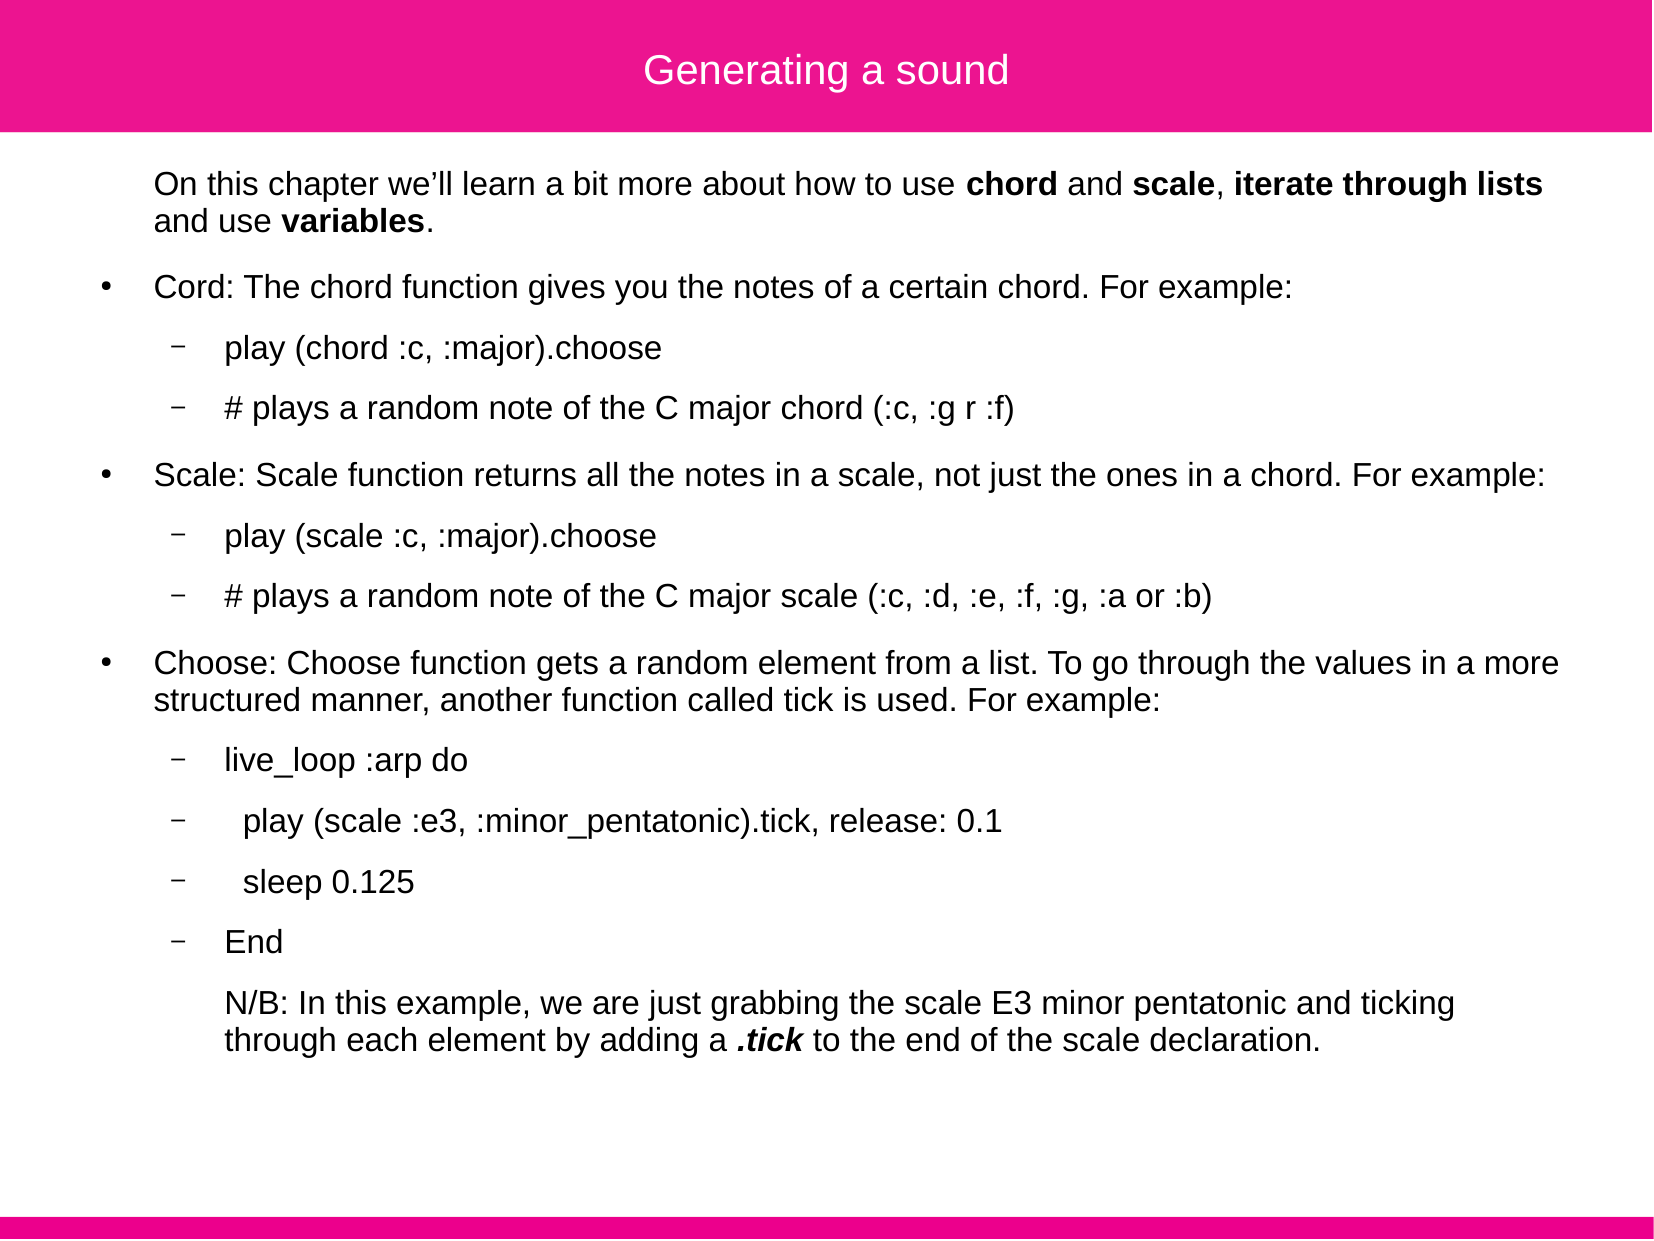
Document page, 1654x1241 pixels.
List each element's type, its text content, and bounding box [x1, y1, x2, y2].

title Generating a sound [82, 46, 1571, 94]
picture [0, 0, 1654, 1241]
list On this chapter we’ll learn a bit more about how to use chord and scale, iterate through lists and use variables. Cord: The chord function gives you the notes of a certain chord. For example: play (chord :c, :major).choose # plays a random note of the C major chord (:c, :g r :f) Scale: Scale function returns all the notes in a scale, not just the ones in a chord. For example: play (scale :c, :major).choose # plays a random note of the C major scale (:c, :d, :e, :f, :g, :a or :b) Choose: Choose function gets a random element from a list. To go through the values in a more structured manner, another function called tick is used. For example: live_loop :arp do play (scale :e3, :minor_pentatonic).tick, release: 0.1 sleep 0.125 End N/B: In this example, we are just grabbing the scale E3 minor pentatonic and ticking through each element by adding a .tick to the end of the scale declaration. [82, 165, 1571, 1156]
